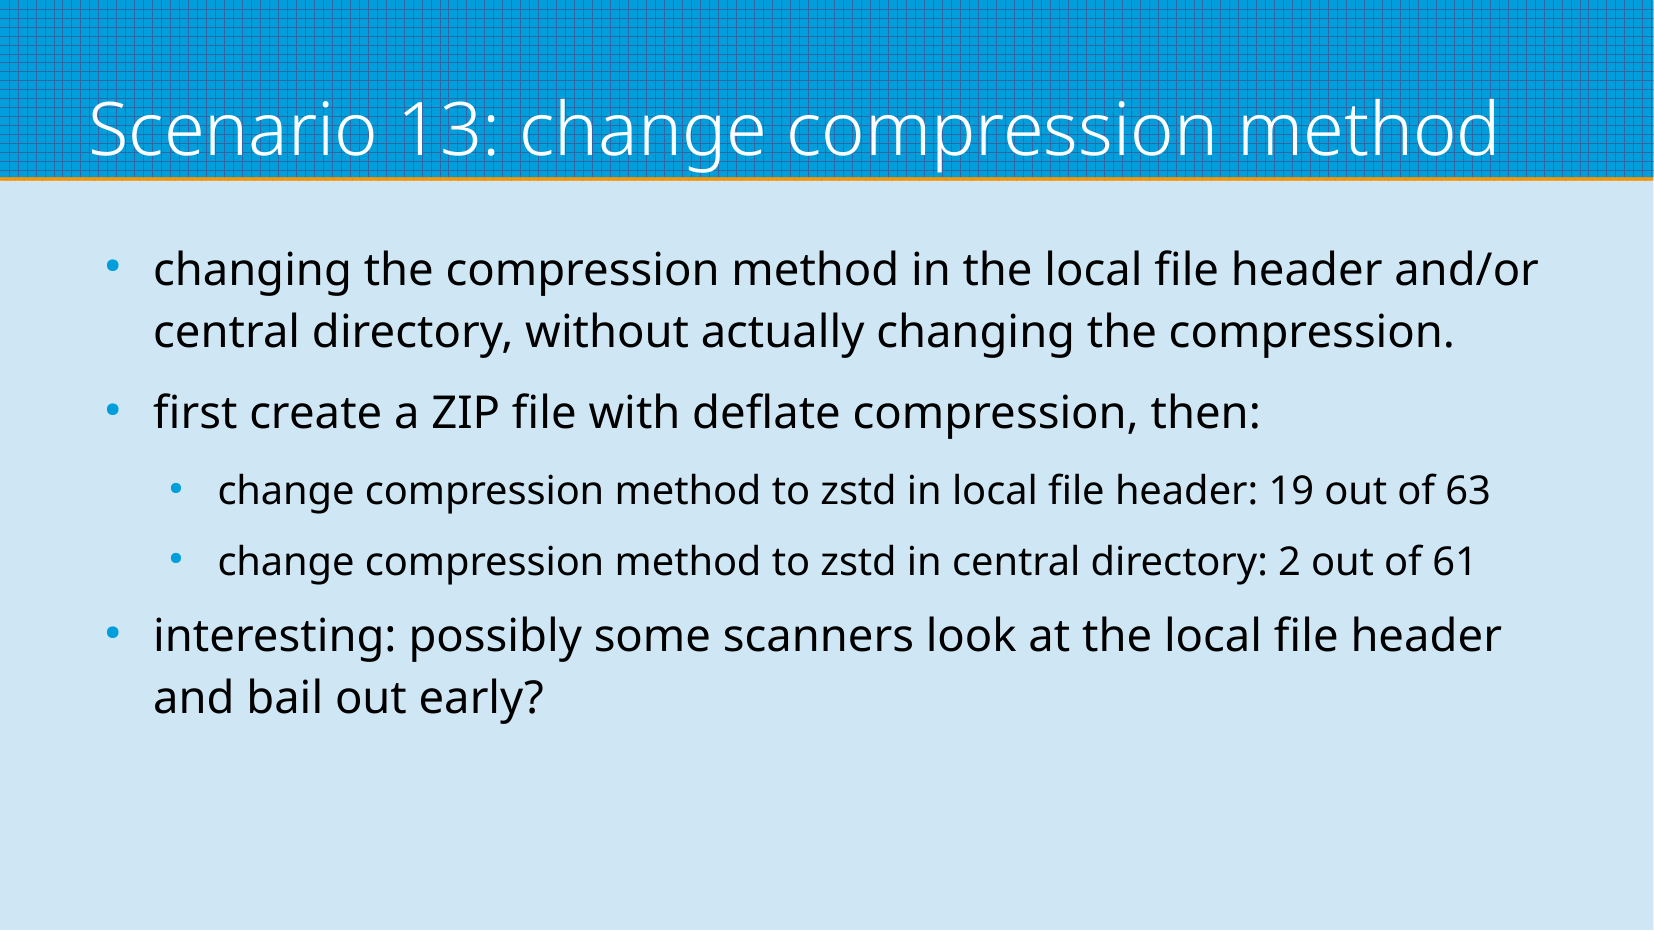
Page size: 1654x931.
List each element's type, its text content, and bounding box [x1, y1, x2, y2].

title Scenario 13: change compression method [88, 14, 1565, 178]
list changing the compression method in the local file header and/or central directory, without actually changing the compression. first create a ZIP file with deflate compression, then: change compression method to zstd in local file header: 19 out of 63 change compression method to zstd in central directory: 2 out of 61 interesting: possibly some scanners look at the local file header and bail out early? [88, 236, 1565, 813]
